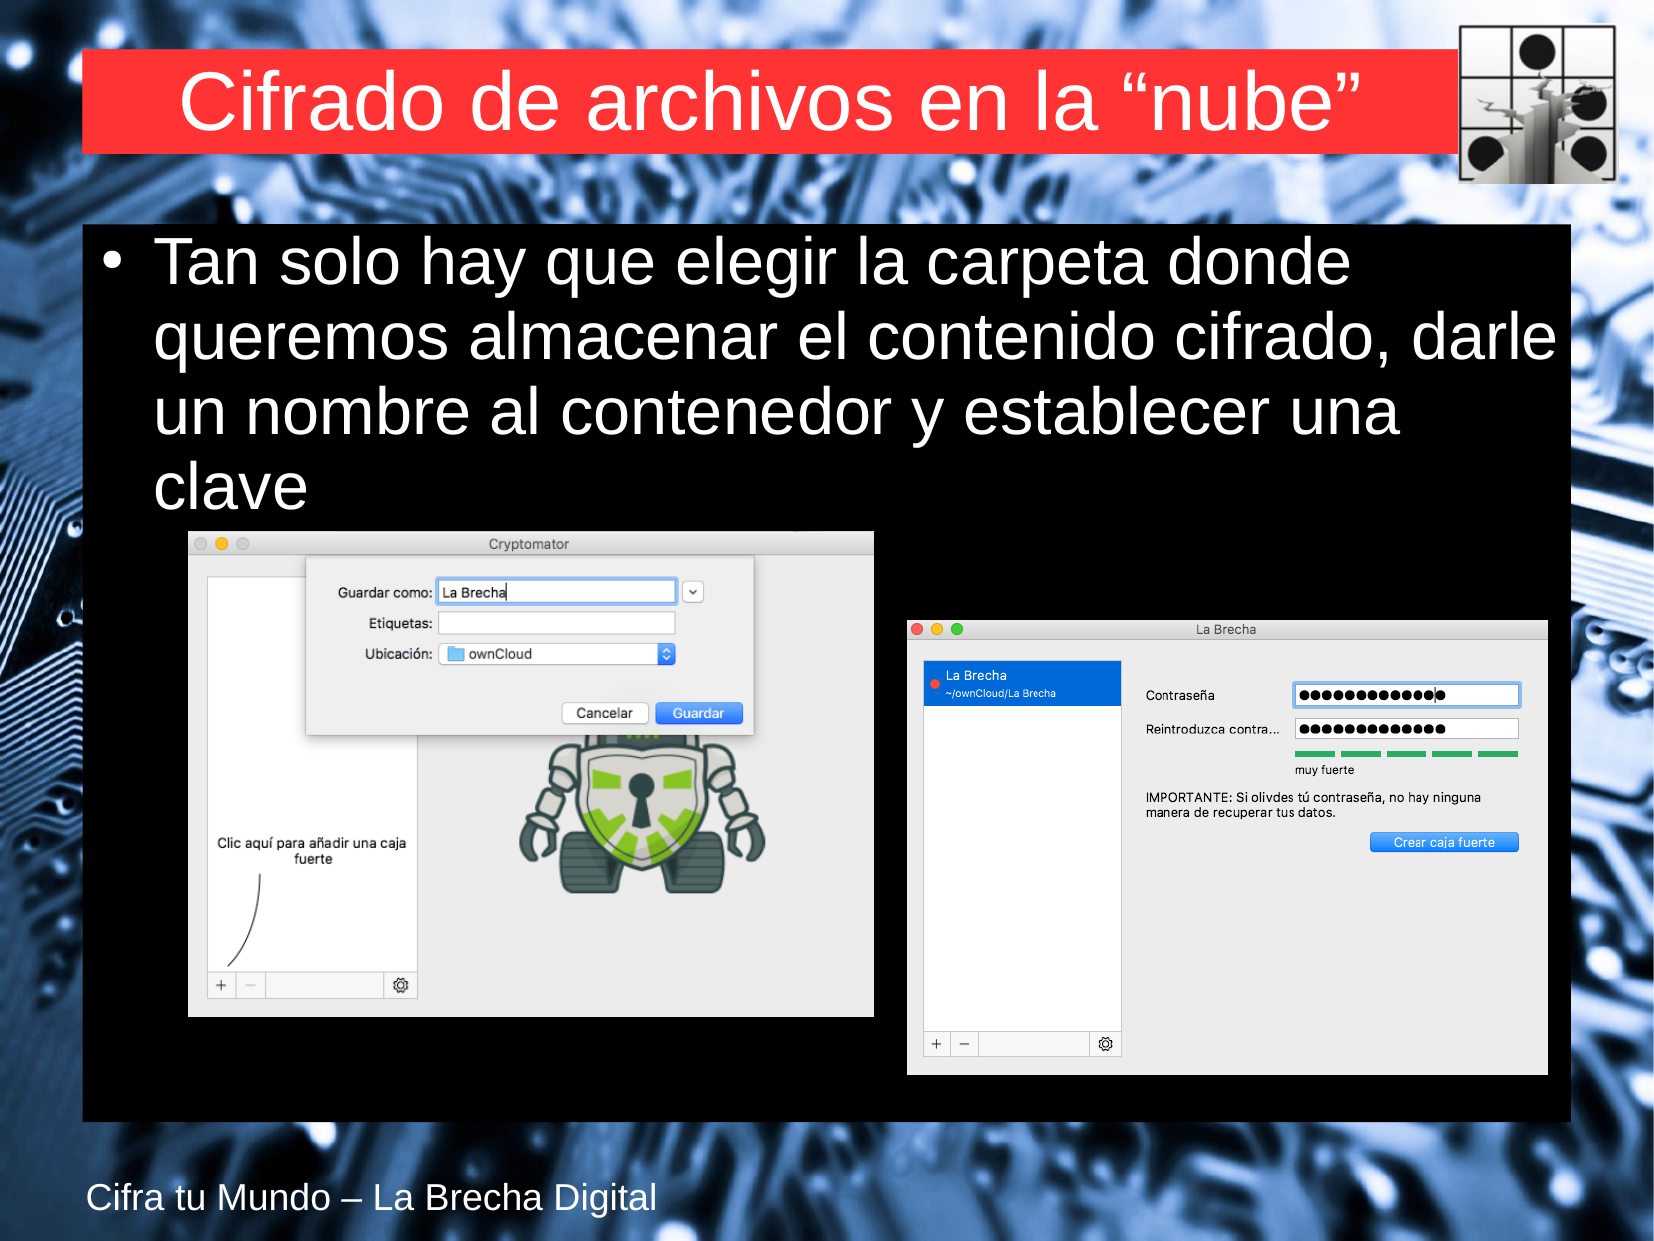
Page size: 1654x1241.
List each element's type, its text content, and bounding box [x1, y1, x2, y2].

text_box Cifra tu Mundo – La Brecha Digital [70, 1169, 1453, 1226]
title Cifrado de archivos en la “nube” [82, 49, 1458, 154]
picture [0, 0, 1654, 1241]
list Tan solo hay que elegir la carpeta donde queremos almacenar el contenido cifrado, darle un nombre al contenedor y establecer una clave [82, 224, 1571, 1123]
